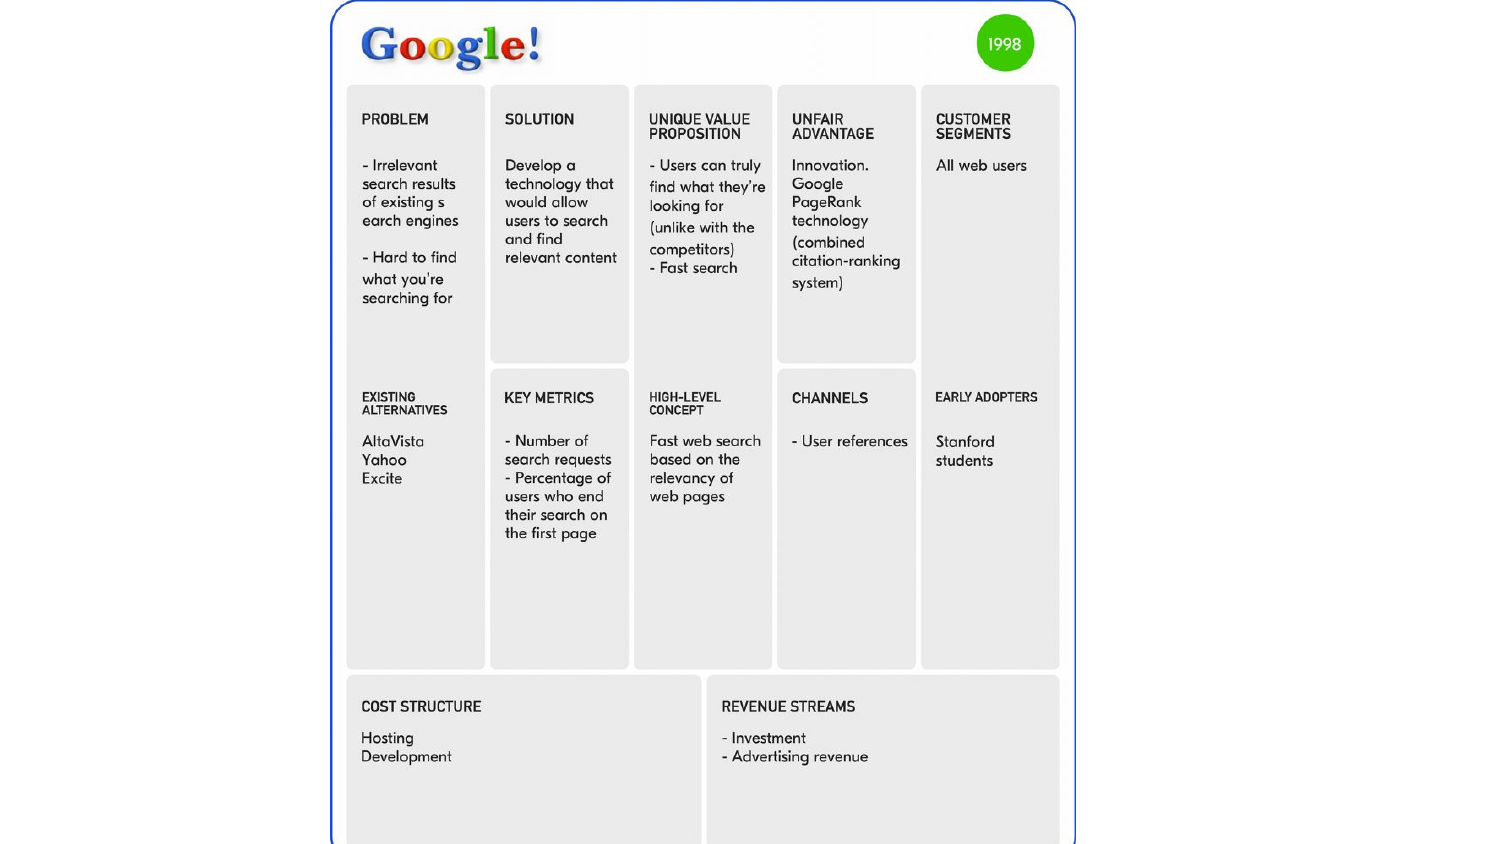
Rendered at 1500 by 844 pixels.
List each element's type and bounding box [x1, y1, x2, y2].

picture [330, 0, 1076, 844]
